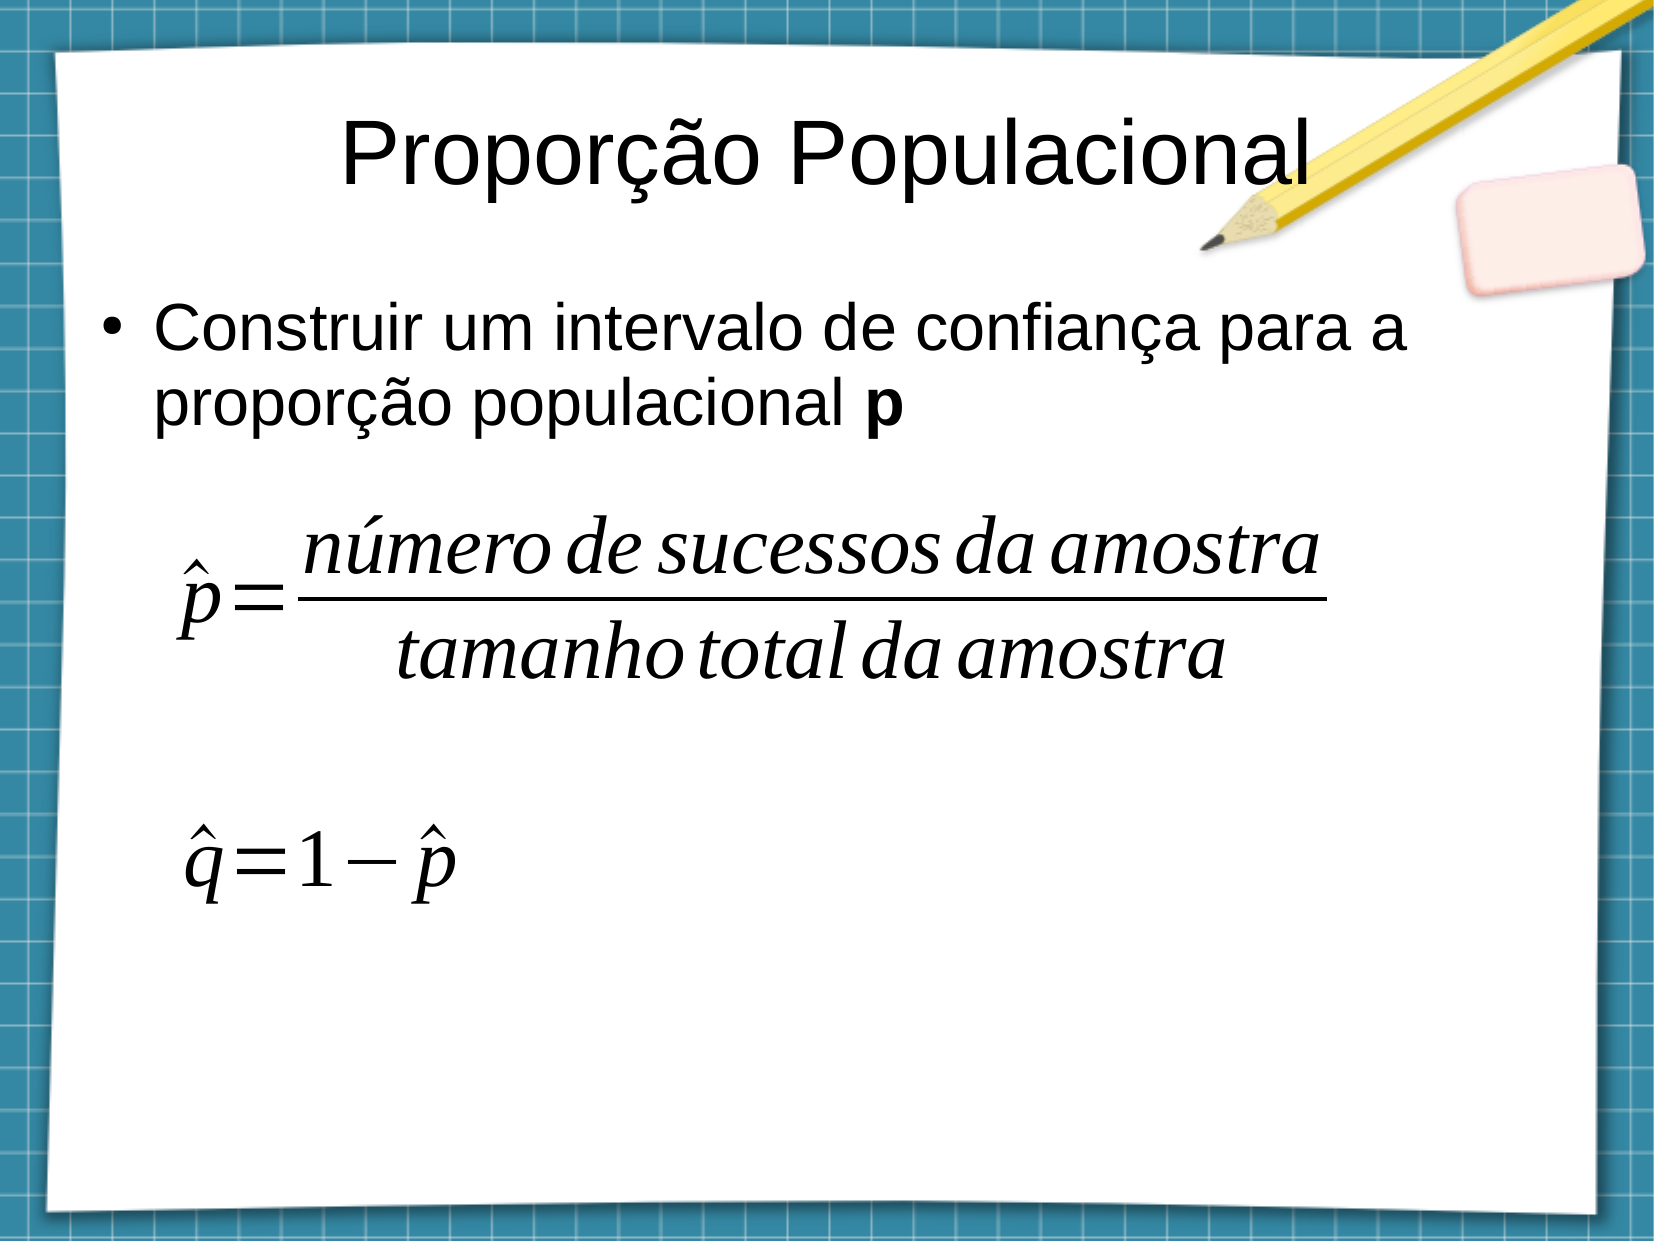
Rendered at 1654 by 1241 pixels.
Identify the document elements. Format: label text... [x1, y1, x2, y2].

chart [165, 500, 1337, 697]
list Construir um intervalo de confiança para a proporção populacional p [82, 290, 1571, 1010]
title Proporção Populacional [82, 49, 1571, 257]
picture [0, 0, 1654, 1241]
chart [175, 813, 466, 906]
